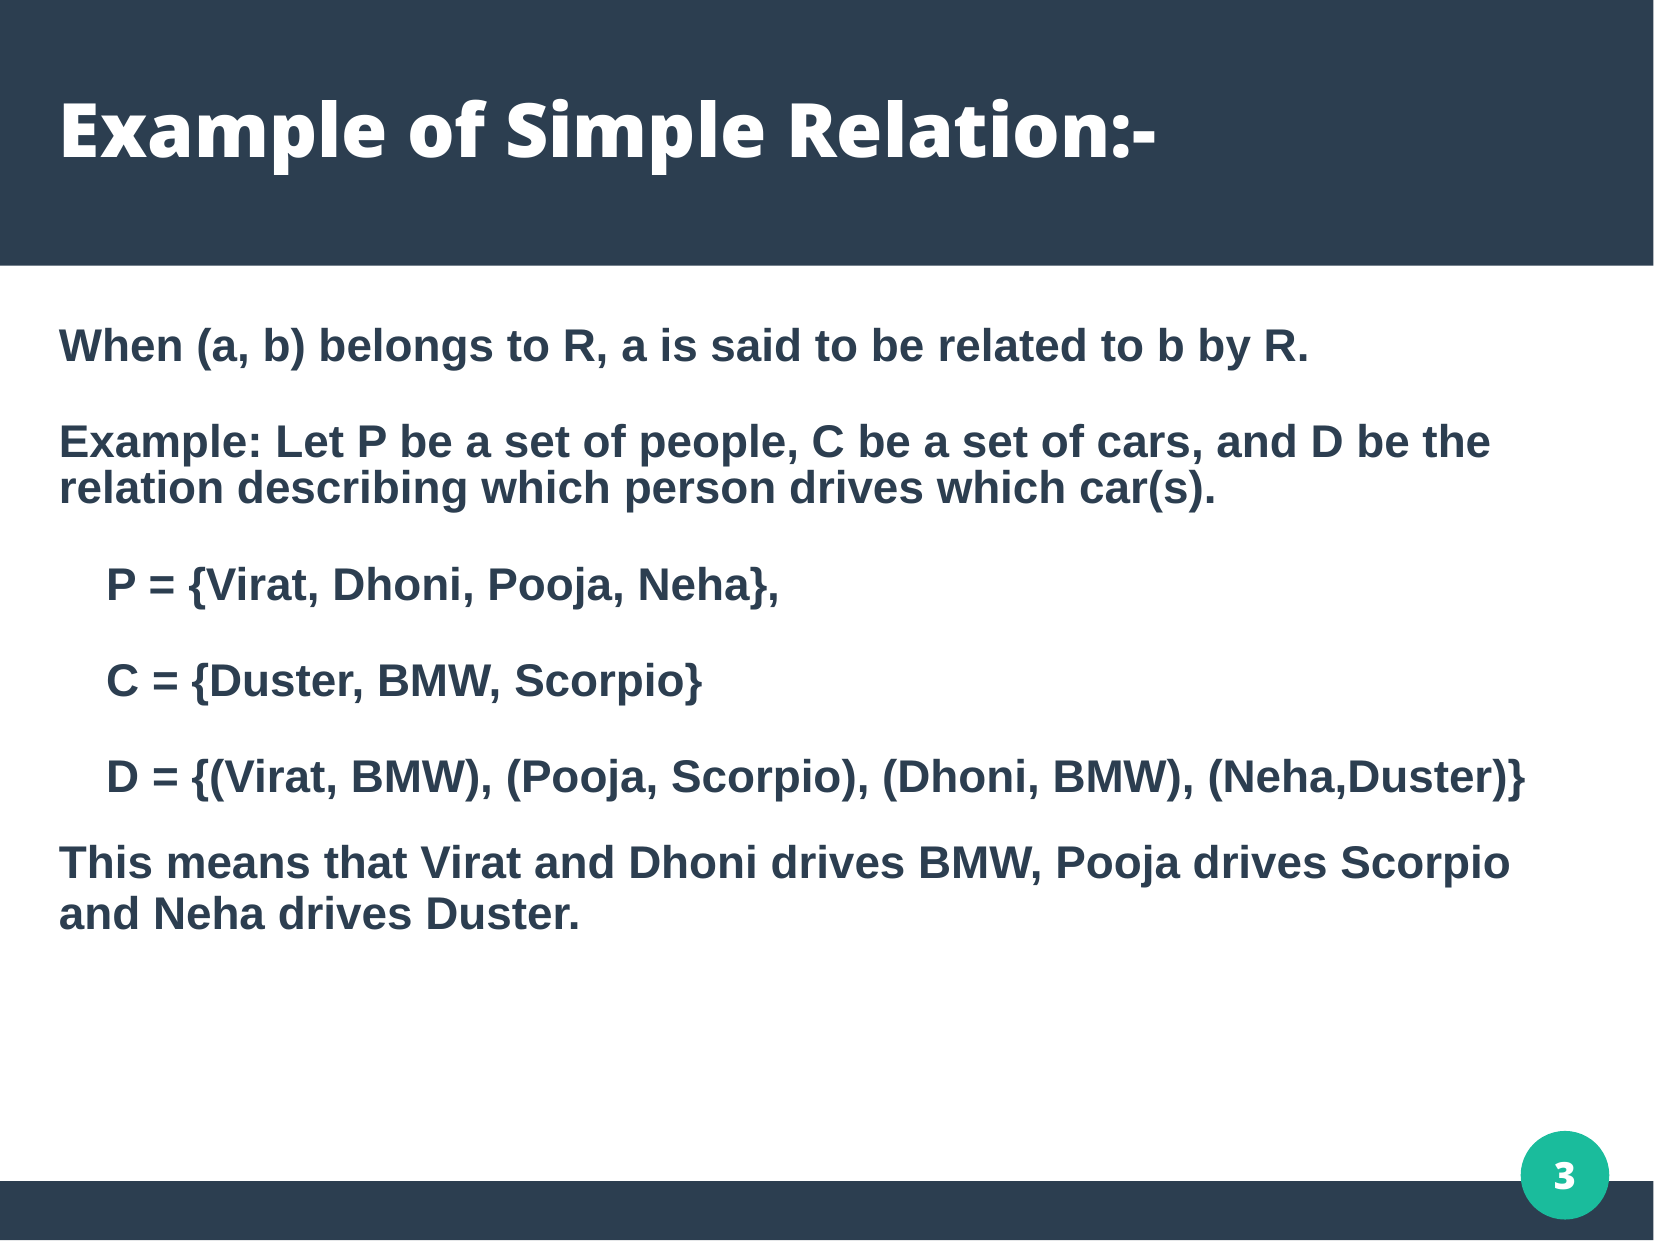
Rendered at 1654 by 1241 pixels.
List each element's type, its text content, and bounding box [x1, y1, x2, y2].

list When (a, b) belongs to R, a is said to be related to b by R. Example: Let P be a set of people, C be a set of cars, and D be the relation describing which person drives which car(s). P = {Virat, Dhoni, Pooja, Neha}, C = {Duster, BMW, Scorpio} D = {(Virat, BMW), (Pooja, Scorpio), (Dhoni, BMW), (Neha,Duster)} This means that Virat and Dhoni drives BMW, Pooja drives Scorpio and Neha drives Duster. [59, 324, 1595, 1152]
title Example of Simple Relation:- [59, 0, 1595, 265]
